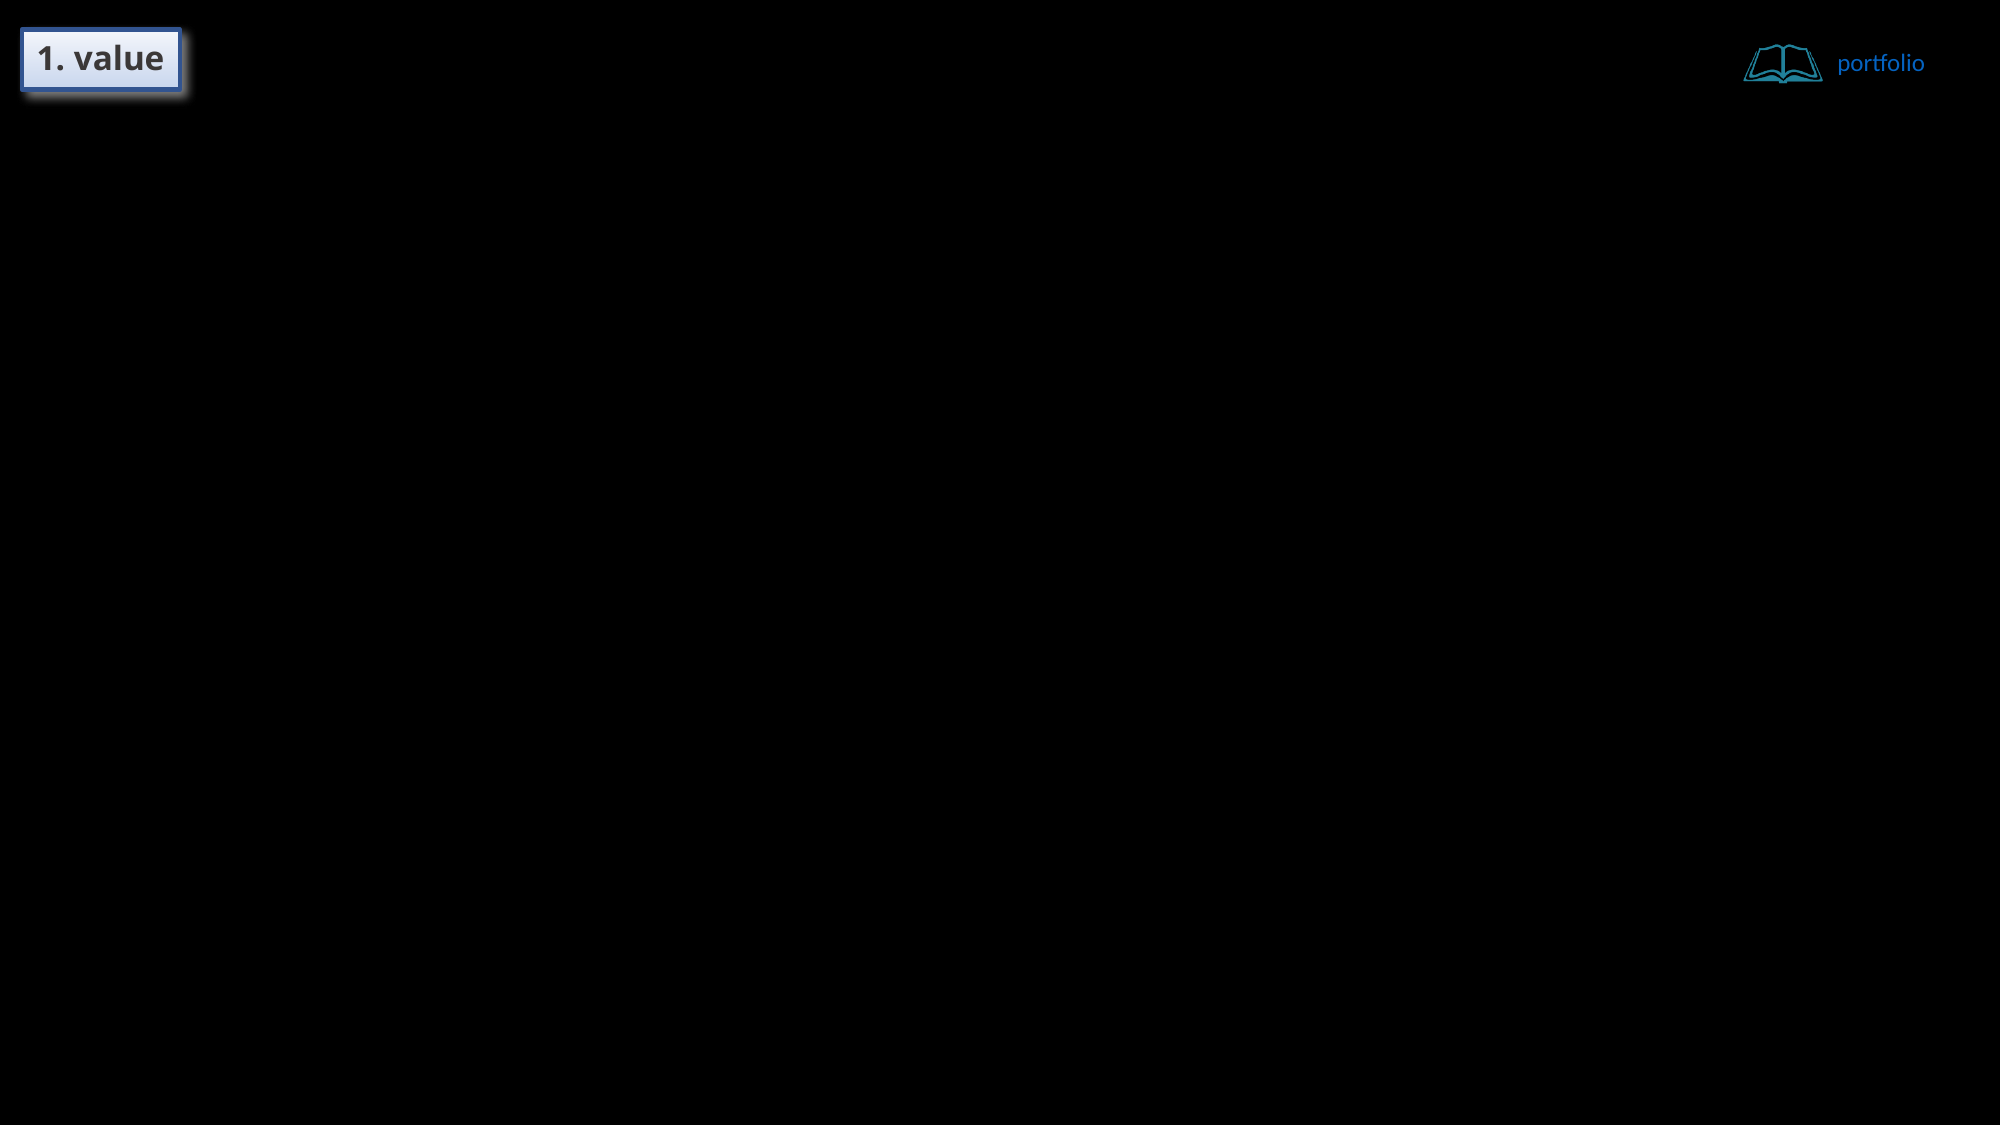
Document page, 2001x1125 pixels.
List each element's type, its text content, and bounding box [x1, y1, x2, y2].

text_box portfolio [1822, 39, 1941, 84]
picture [1741, 42, 1823, 86]
title 1. value [28, 29, 173, 90]
